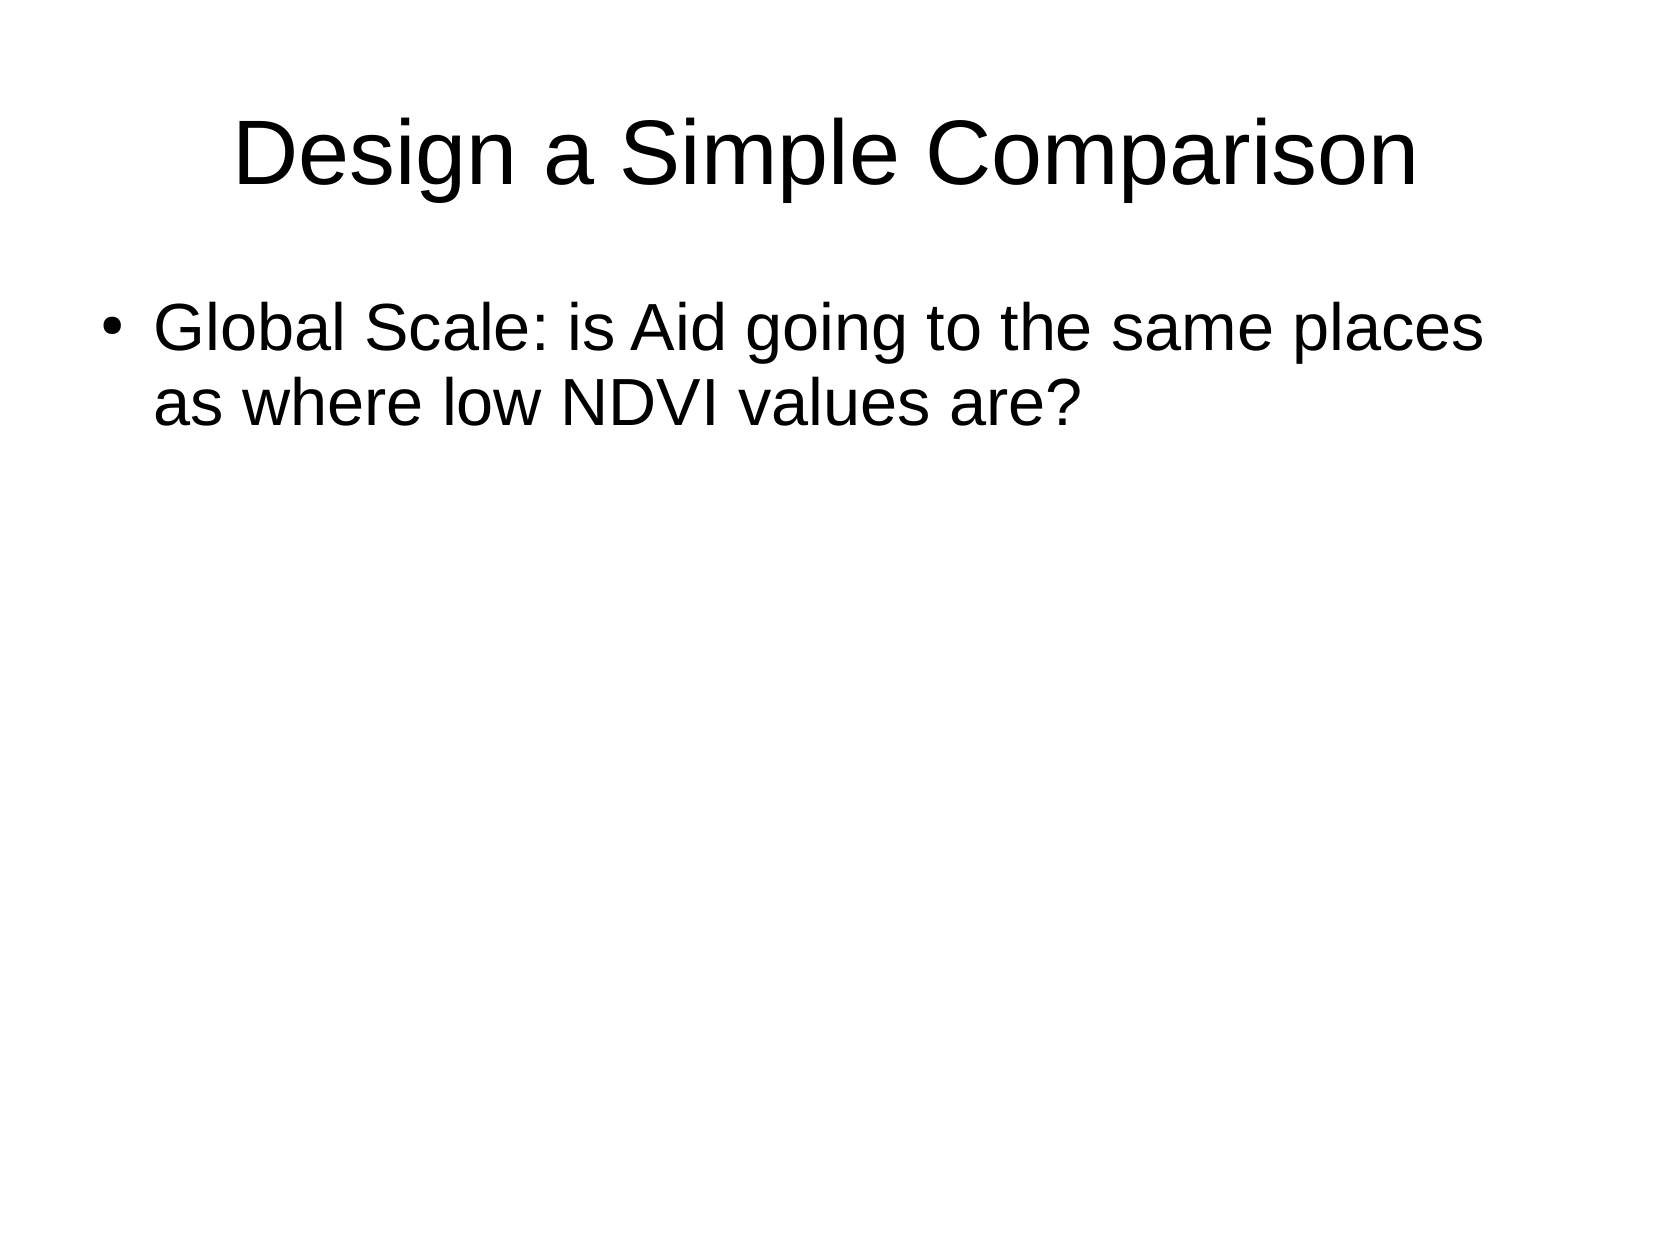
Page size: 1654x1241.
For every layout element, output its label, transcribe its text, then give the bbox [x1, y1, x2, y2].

title Design a Simple Comparison [82, 49, 1571, 257]
list Global Scale: is Aid going to the same places as where low NDVI values are? [82, 290, 1571, 1010]
